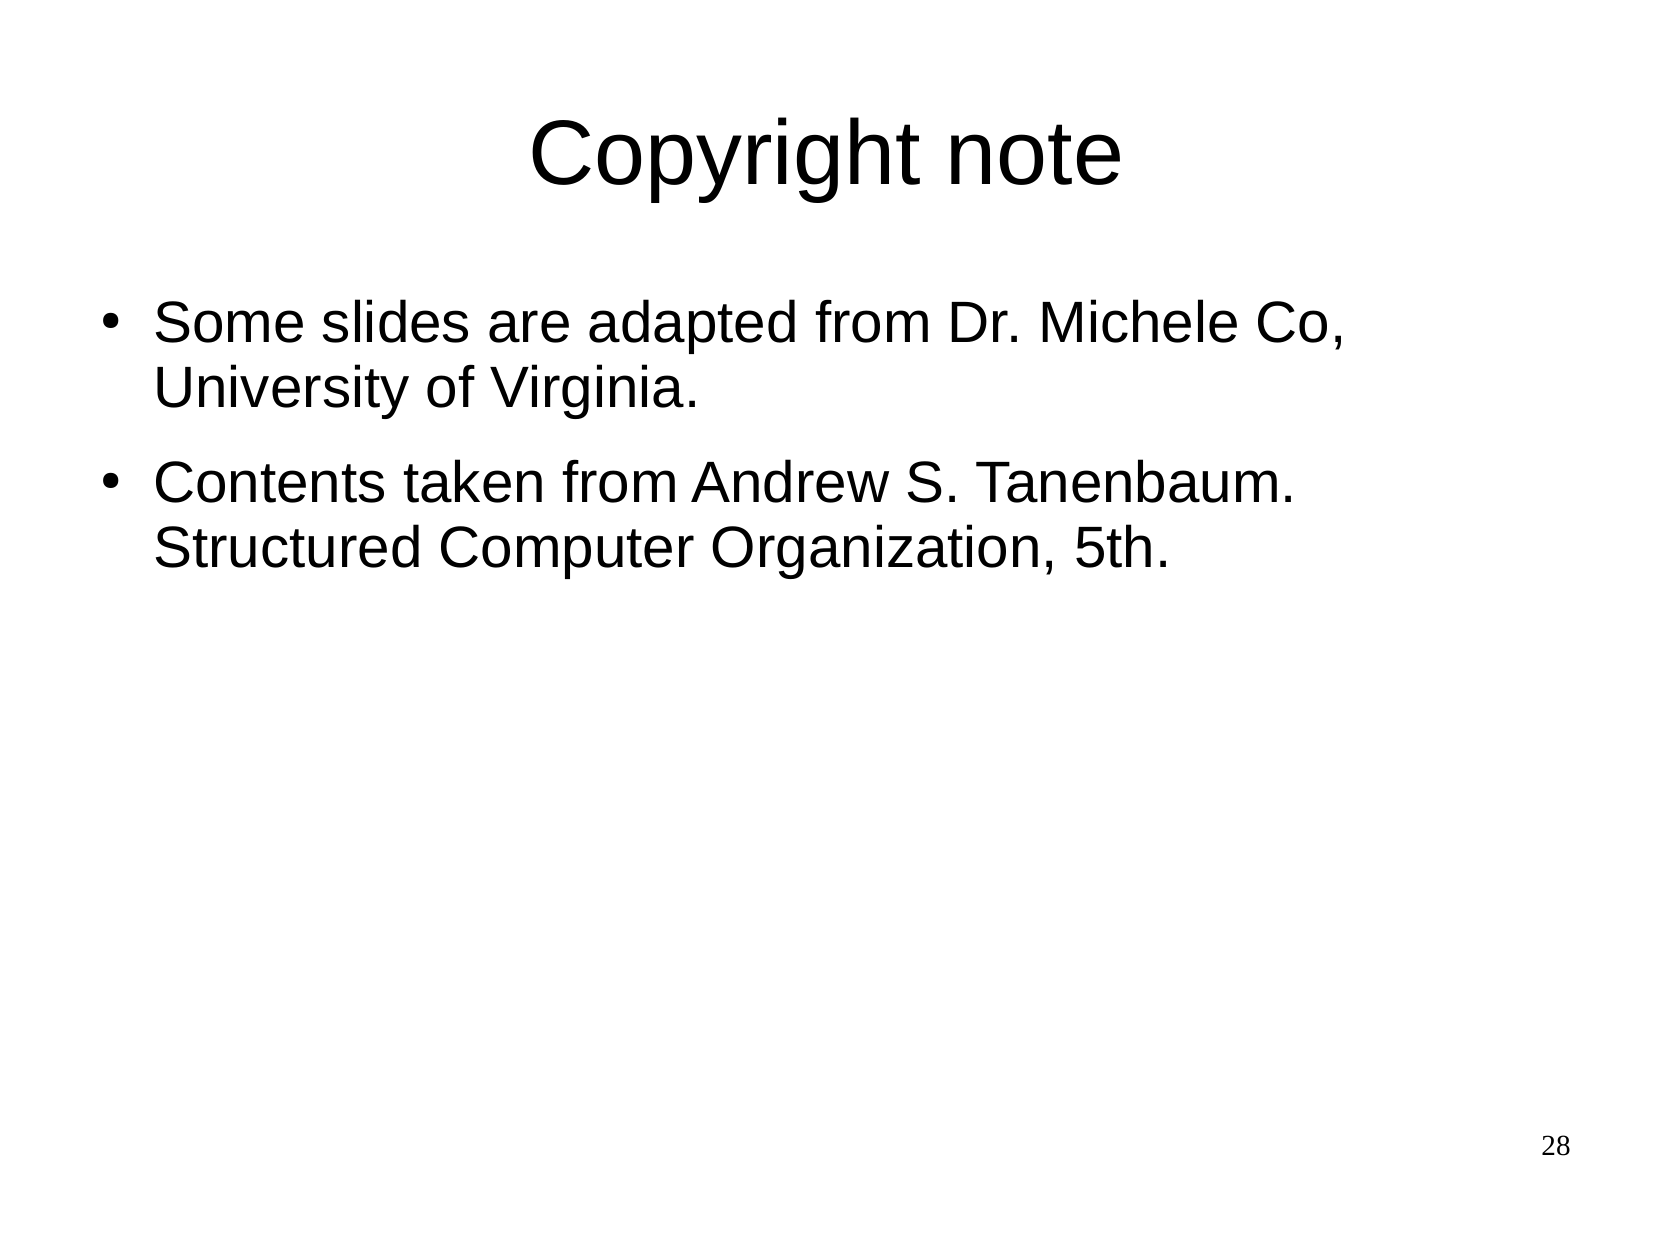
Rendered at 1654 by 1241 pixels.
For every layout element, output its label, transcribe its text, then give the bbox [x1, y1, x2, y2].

list Some slides are adapted from Dr. Michele Co, University of Virginia. Contents taken from Andrew S. Tanenbaum. Structured Computer Organization, 5th. [82, 290, 1538, 1010]
title Copyright note [82, 49, 1571, 257]
